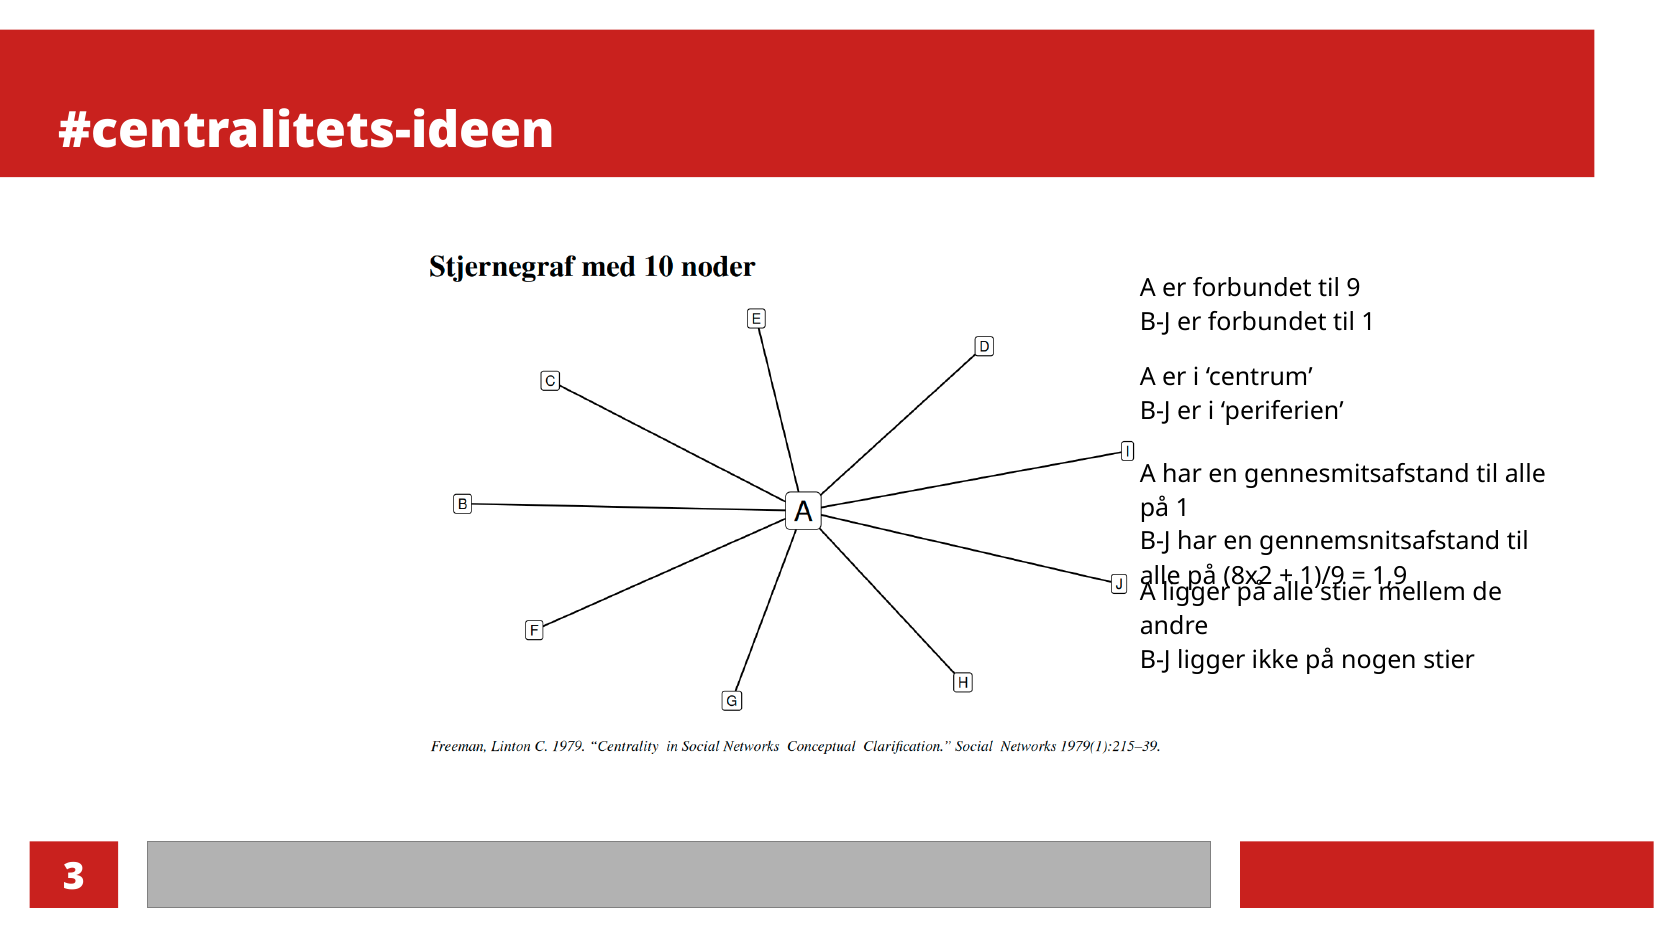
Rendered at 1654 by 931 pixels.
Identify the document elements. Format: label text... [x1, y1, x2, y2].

picture [375, 206, 1210, 804]
text_box A har en gennesmitsafstand til alle på 1 B-J har en gennemsnitsafstand til alle på (8x2 + 1)/9 = 1,9 [1125, 447, 1565, 558]
text_box A er i ‘centrum’ B-J er i ‘periferien’ [1125, 351, 1407, 429]
text_box A er forbundet til 9 B-J er forbundet til 1 [1125, 262, 1407, 340]
title #centralitets-ideen [59, 44, 1595, 163]
text_box A ligger på alle stier mellem de andre B-J ligger ikke på nogen stier [1125, 566, 1565, 676]
